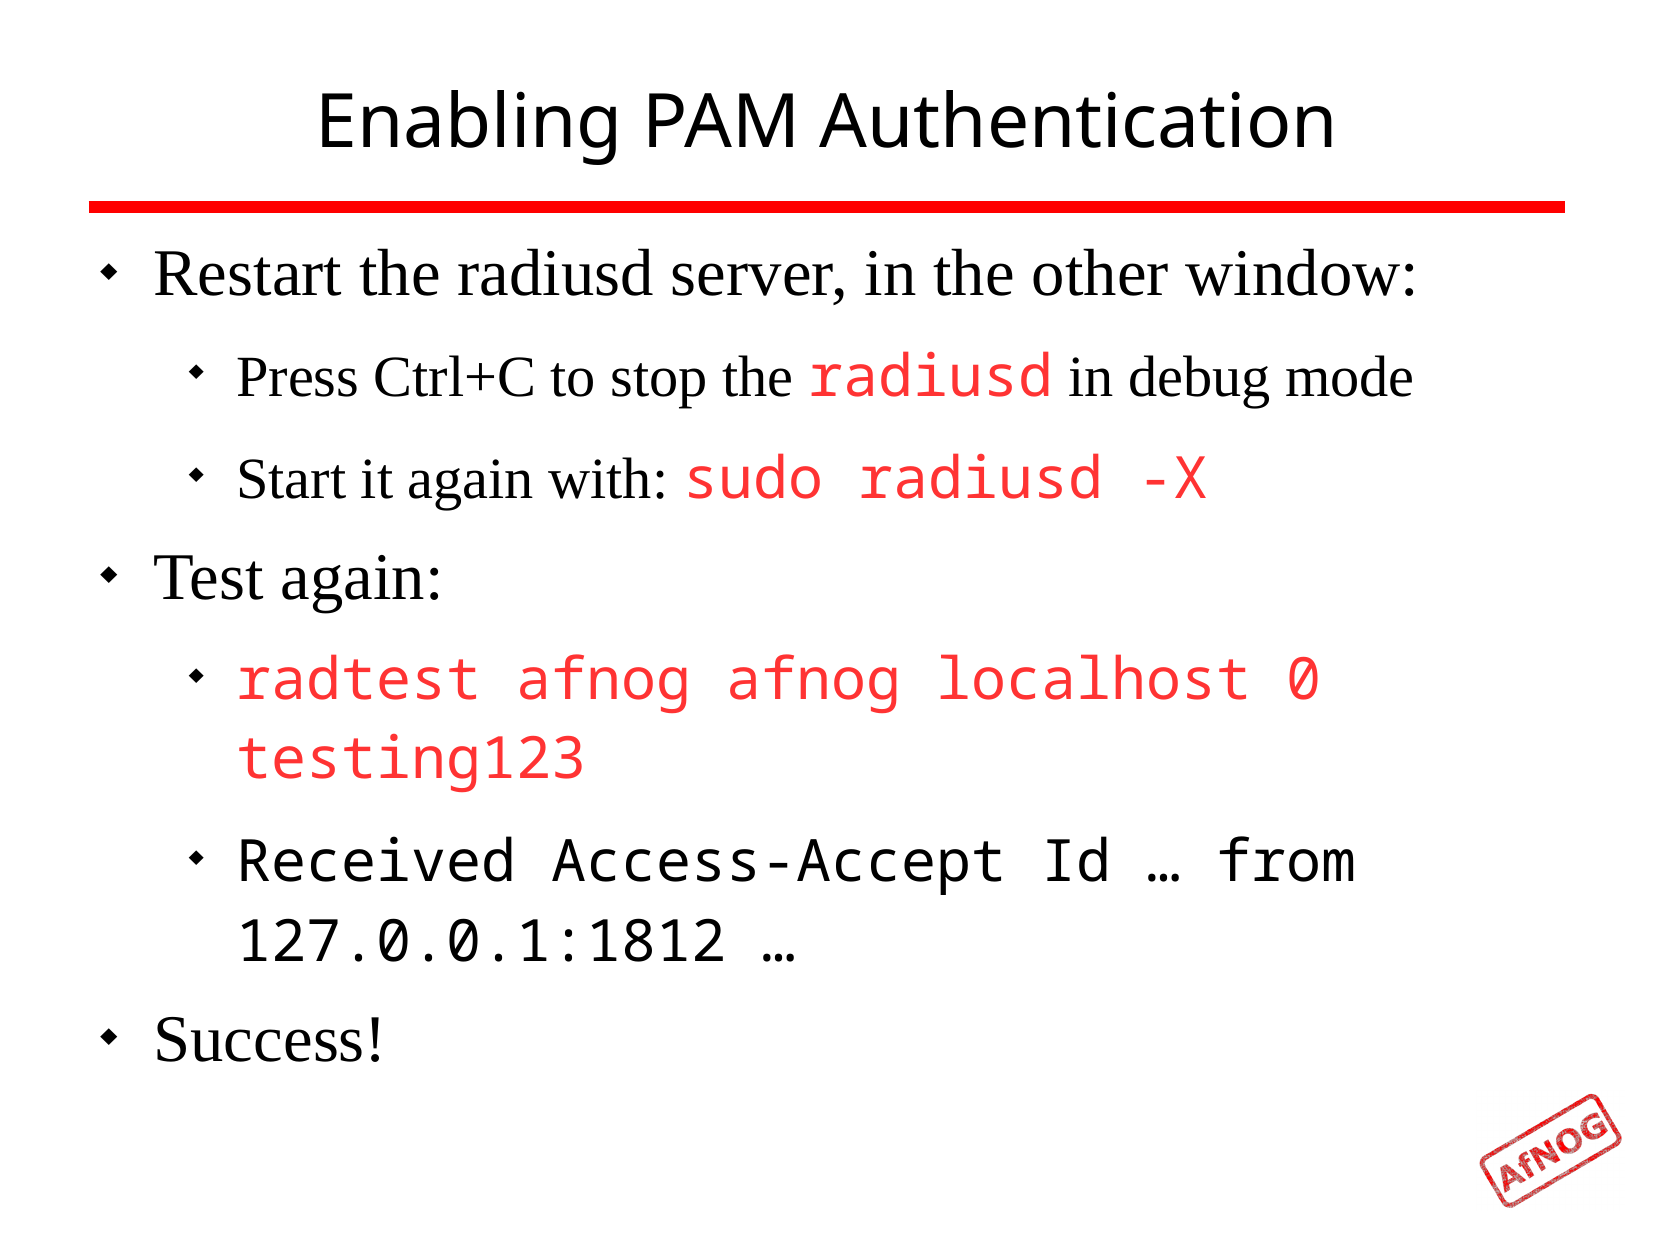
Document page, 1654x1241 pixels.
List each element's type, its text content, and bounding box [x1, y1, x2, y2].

picture [1476, 1090, 1625, 1211]
list Restart the radiusd server, in the other window: Press Ctrl+C to stop the radiusd in debug mode Start it again with: sudo radiusd -X Test again: radtest afnog afnog localhost 0 testing123 Received Access-Accept Id … from 127.0.0.1:1812 … Success! [82, 236, 1571, 1152]
title Enabling PAM Authentication [82, 29, 1571, 207]
